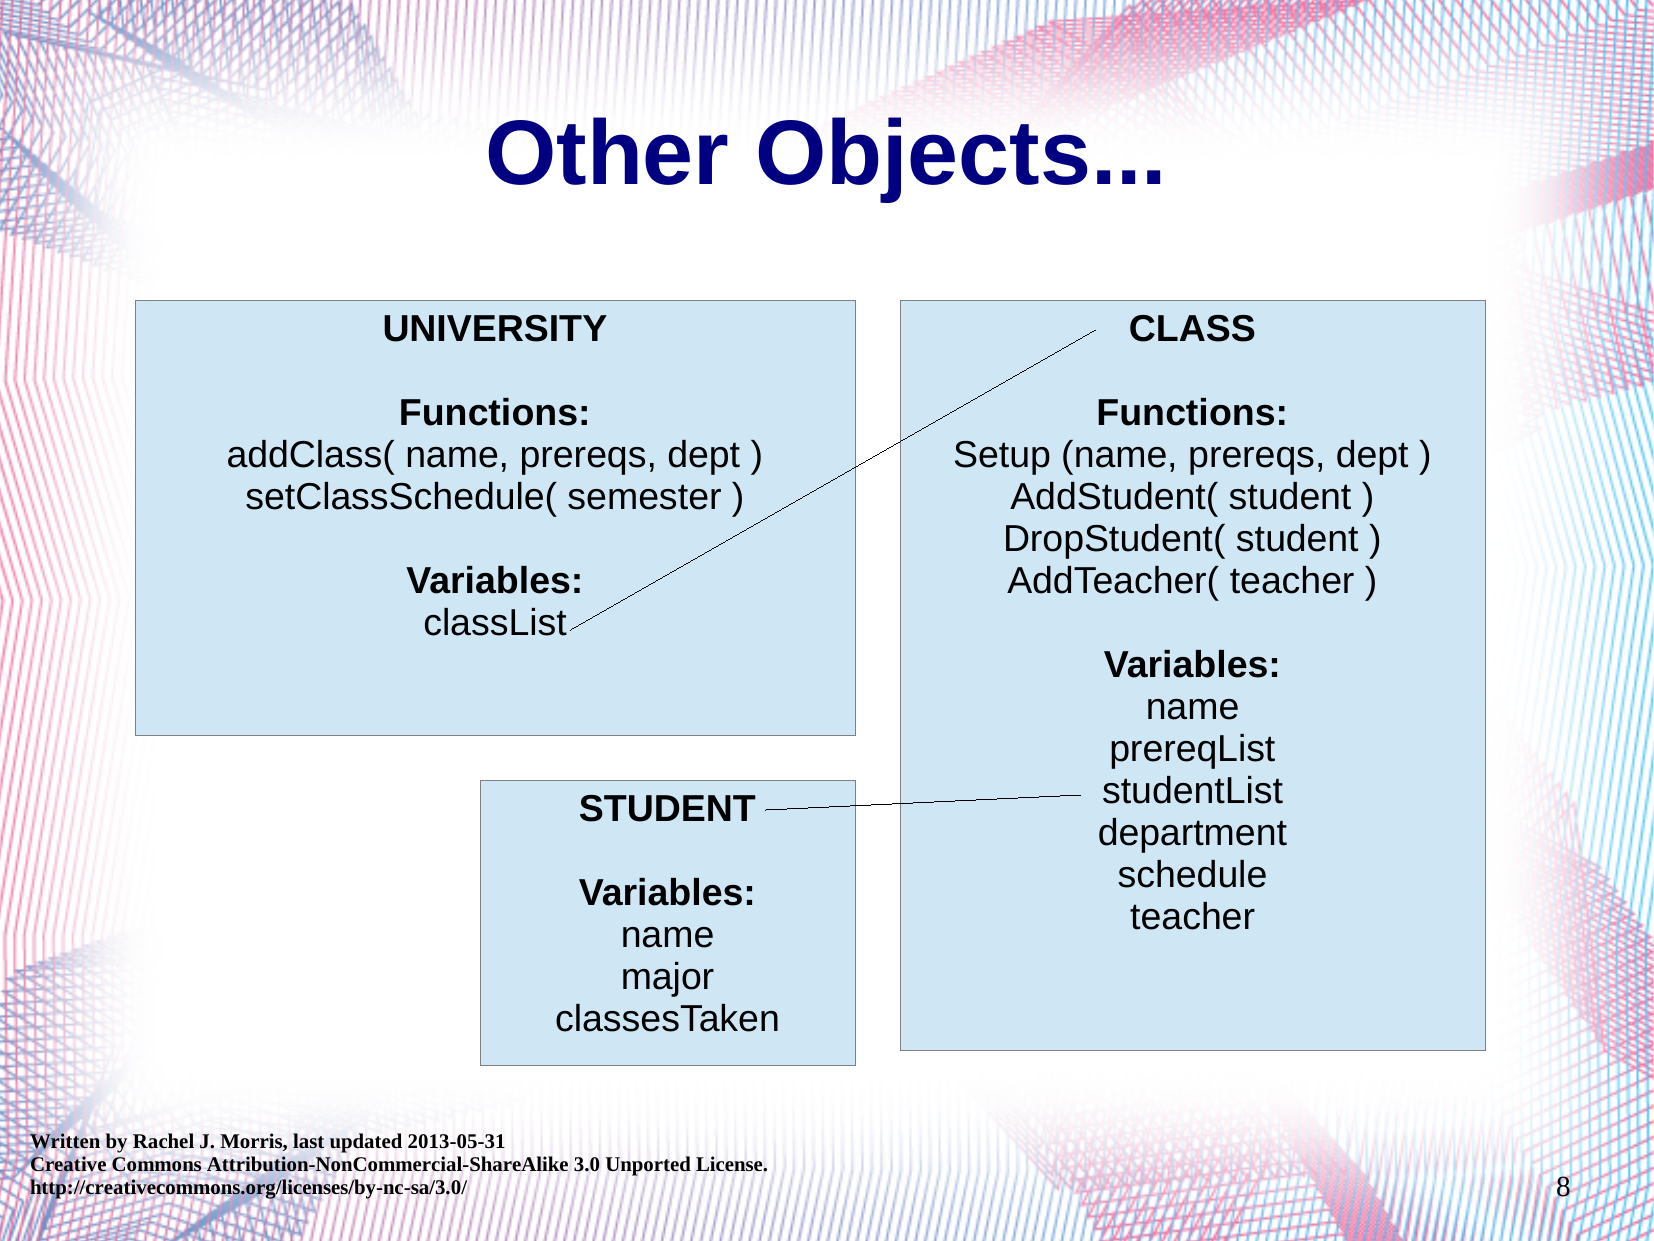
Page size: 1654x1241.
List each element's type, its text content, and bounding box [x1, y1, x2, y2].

title Other Objects... [82, 49, 1571, 257]
text_box STUDENT Variables: name major classesTaken [480, 780, 856, 1066]
picture [0, 0, 1654, 1241]
text_box UNIVERSITY Functions: addClass( name, prereqs, dept ) setClassSchedule( semester ) Variables: classList [135, 300, 856, 736]
text_box CLASS Functions: Setup (name, prereqs, dept ) AddStudent( student ) DropStudent( student ) AddTeacher( teacher ) Variables: name prereqList studentList department schedule teacher [900, 300, 1486, 1051]
